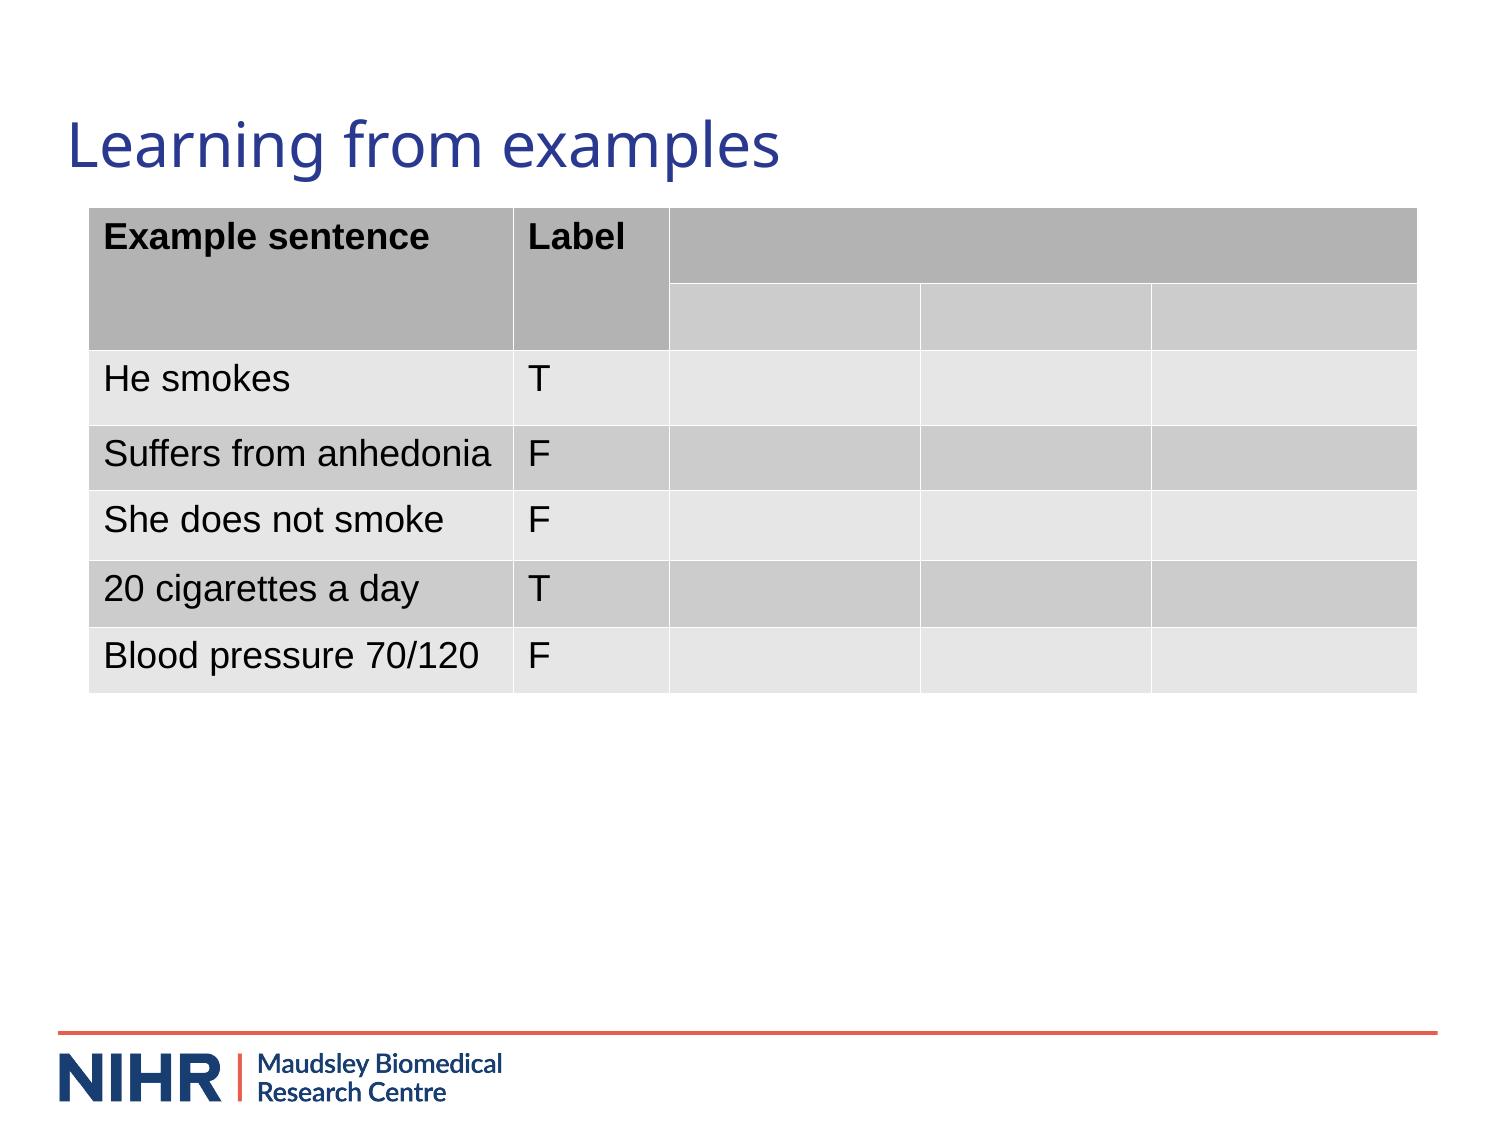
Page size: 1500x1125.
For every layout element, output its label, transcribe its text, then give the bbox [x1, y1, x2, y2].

table_cell [1152, 284, 1417, 350]
table_cell [1152, 351, 1417, 425]
table_cell [670, 561, 920, 627]
table_cell [921, 351, 1151, 425]
table_cell [670, 628, 920, 693]
table_cell [670, 351, 920, 425]
table_cell F [514, 426, 669, 490]
table_cell [1152, 561, 1417, 627]
table_cell She does not smoke [89, 491, 513, 560]
table_cell [670, 491, 920, 560]
table_cell [1152, 628, 1417, 693]
table_header Example sentence [89, 208, 513, 350]
table_cell [921, 284, 1151, 350]
table_cell [921, 491, 1151, 560]
table_cell Blood pressure 70/120 [89, 628, 513, 693]
table_cell T [514, 351, 669, 425]
table_cell [921, 426, 1151, 490]
table_cell [670, 284, 920, 350]
title Learning from examples [51, 89, 1450, 223]
table_cell Suffers from anhedonia [89, 426, 513, 490]
table_cell [921, 561, 1151, 627]
table_cell [1152, 426, 1417, 490]
table_cell [921, 628, 1151, 693]
table_cell He smokes [89, 351, 513, 425]
table_cell F [514, 628, 669, 693]
picture [29, 1018, 531, 1125]
table_cell F [514, 491, 669, 560]
table_cell T [514, 561, 669, 627]
table_cell [1152, 491, 1417, 560]
table_header Label [514, 208, 669, 350]
table_cell 20 cigarettes a day [89, 561, 513, 627]
table_cell [670, 426, 920, 490]
table_header [670, 208, 1417, 283]
